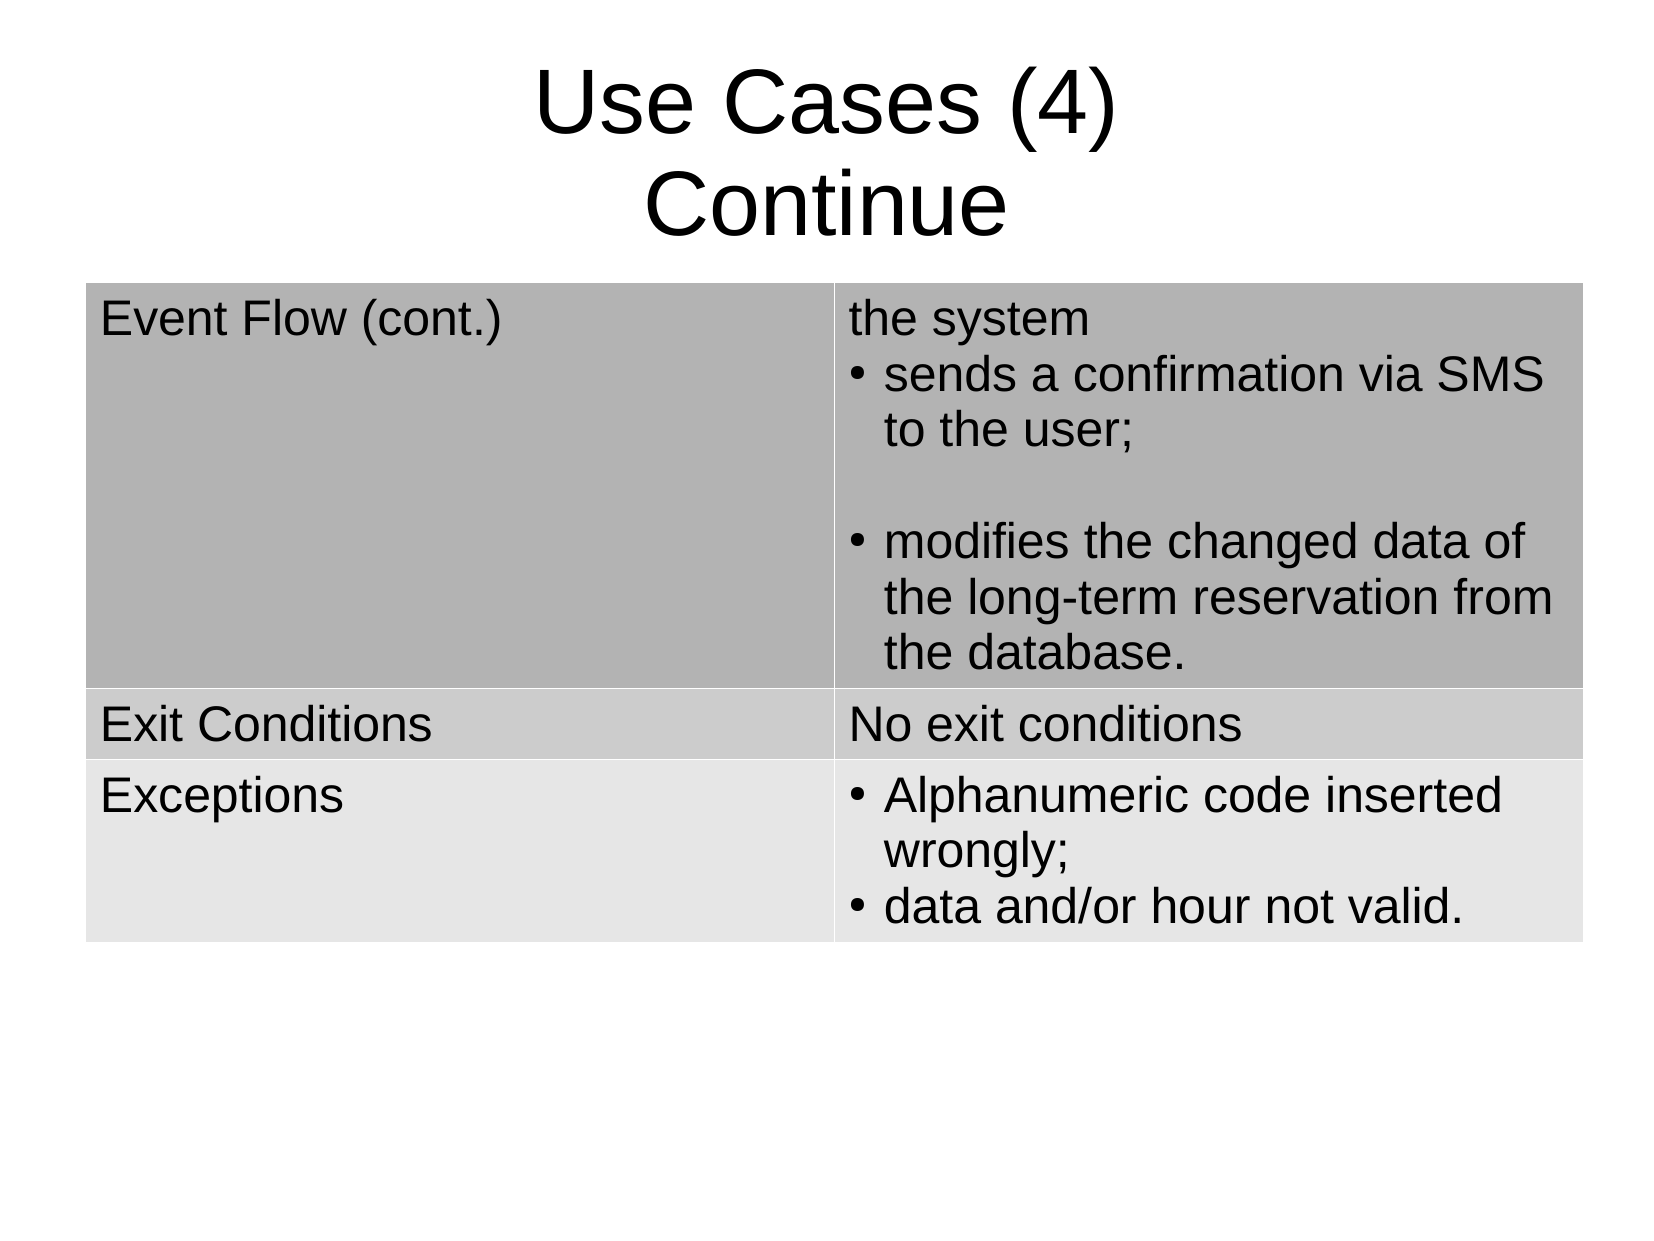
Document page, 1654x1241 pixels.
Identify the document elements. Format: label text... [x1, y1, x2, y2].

table_cell Exit Conditions [86, 689, 834, 759]
table_header the system sends a confirmation via SMS to the user; modifies the changed data of the long-term reservation from the database. [835, 283, 1583, 688]
table_cell Exceptions [86, 760, 834, 942]
title Use Cases (4) Continue [82, 49, 1571, 257]
table_cell Alphanumeric code inserted wrongly; data and/or hour not valid. [835, 760, 1583, 942]
table_cell No exit conditions [835, 689, 1583, 759]
table_header Event Flow (cont.) [86, 283, 834, 688]
